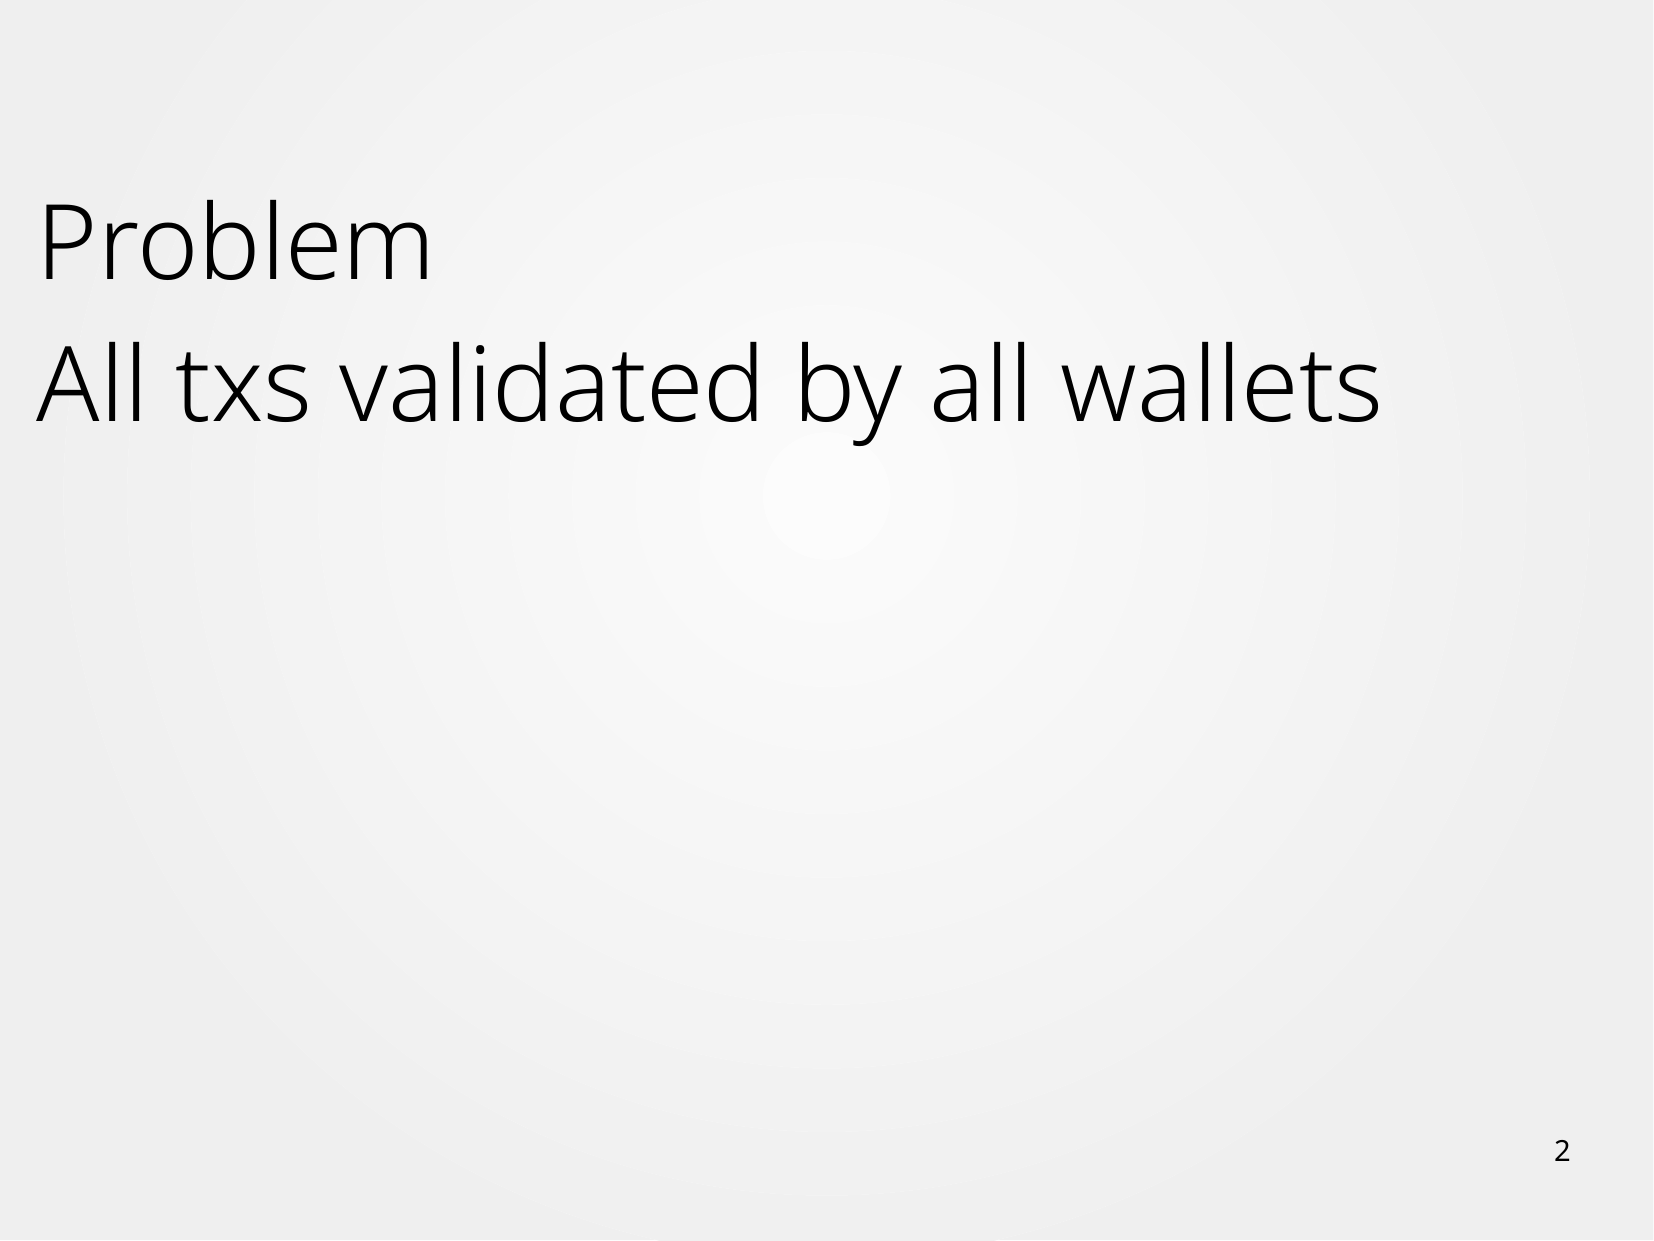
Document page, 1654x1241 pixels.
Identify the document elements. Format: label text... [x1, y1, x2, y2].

title Problem All txs validated by all wallets [36, 118, 1617, 502]
